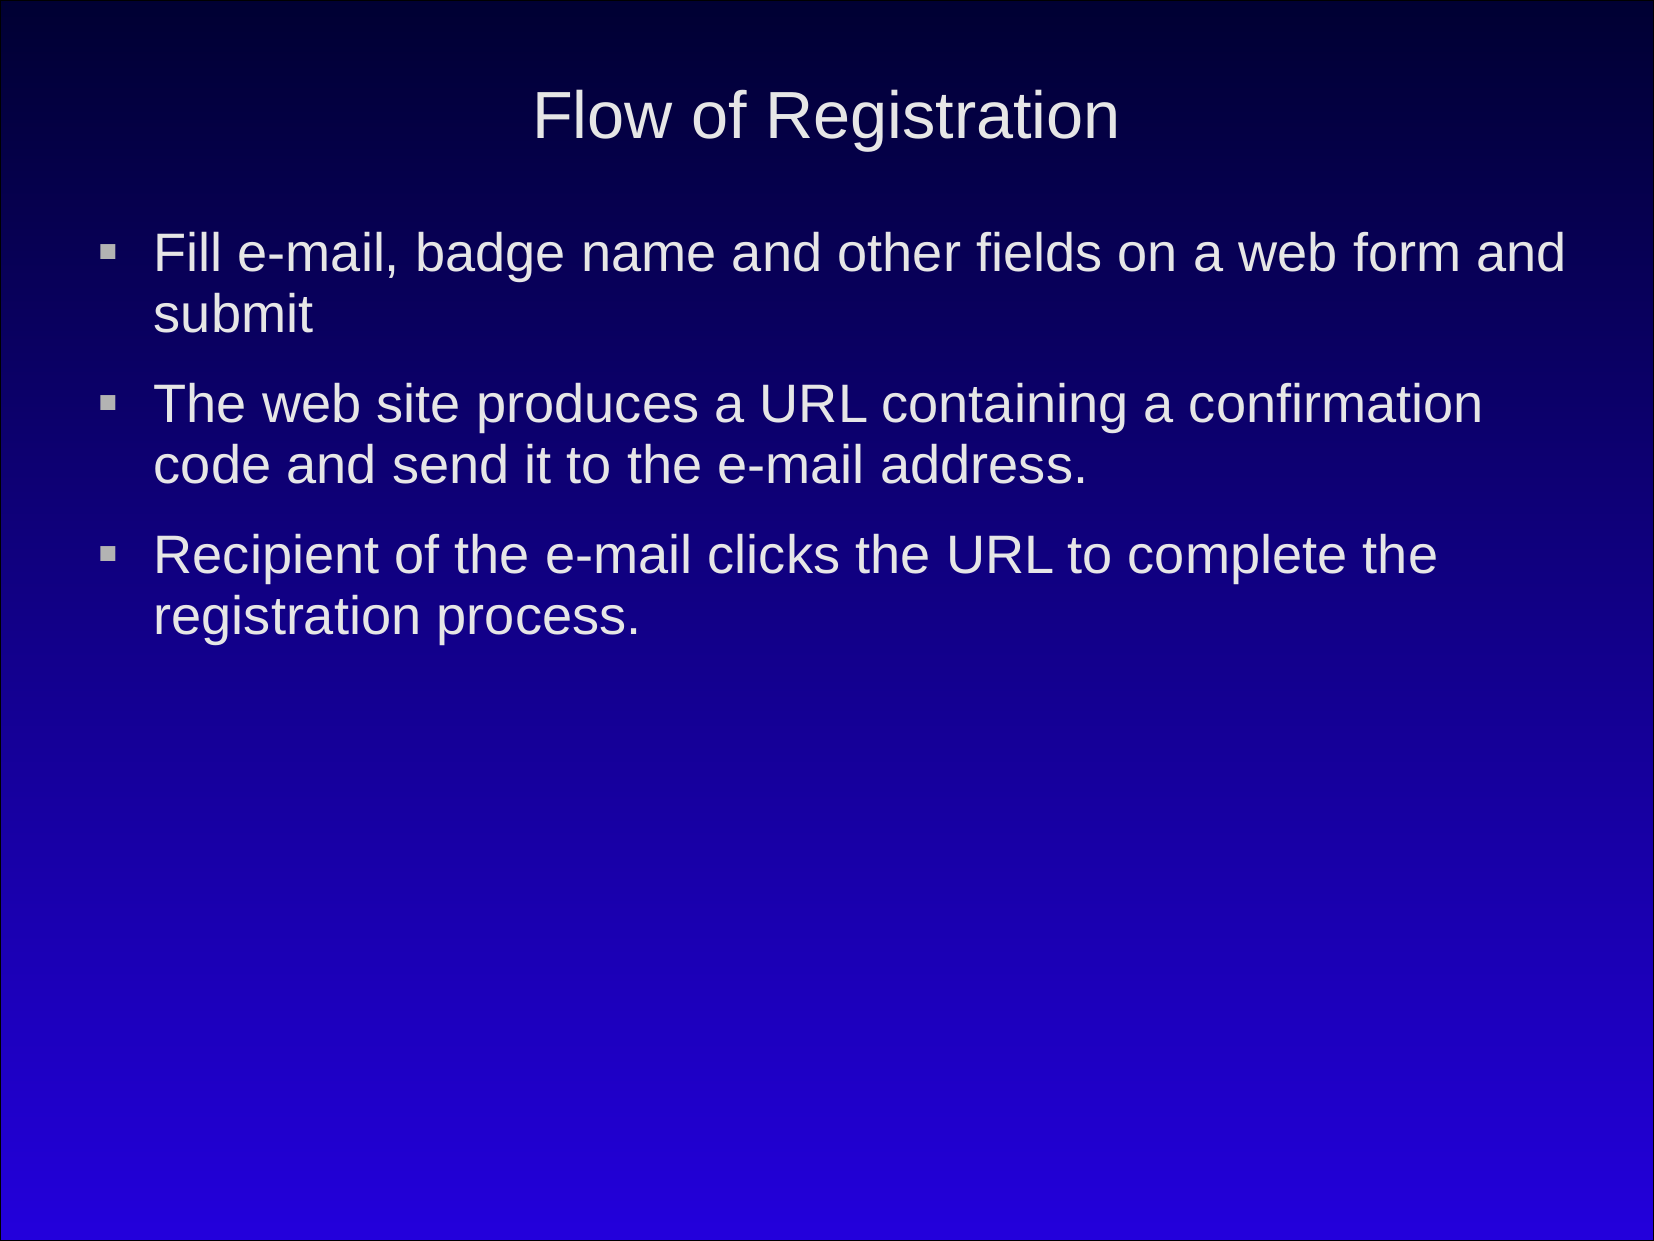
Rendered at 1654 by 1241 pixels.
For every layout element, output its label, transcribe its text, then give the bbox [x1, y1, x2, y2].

list Fill e-mail, badge name and other fields on a web form and submit The web site produces a URL containing a confirmation code and send it to the e-mail address. Recipient of the e-mail clicks the URL to complete the registration process. [82, 222, 1571, 1094]
title Flow of Registration [82, 56, 1571, 175]
